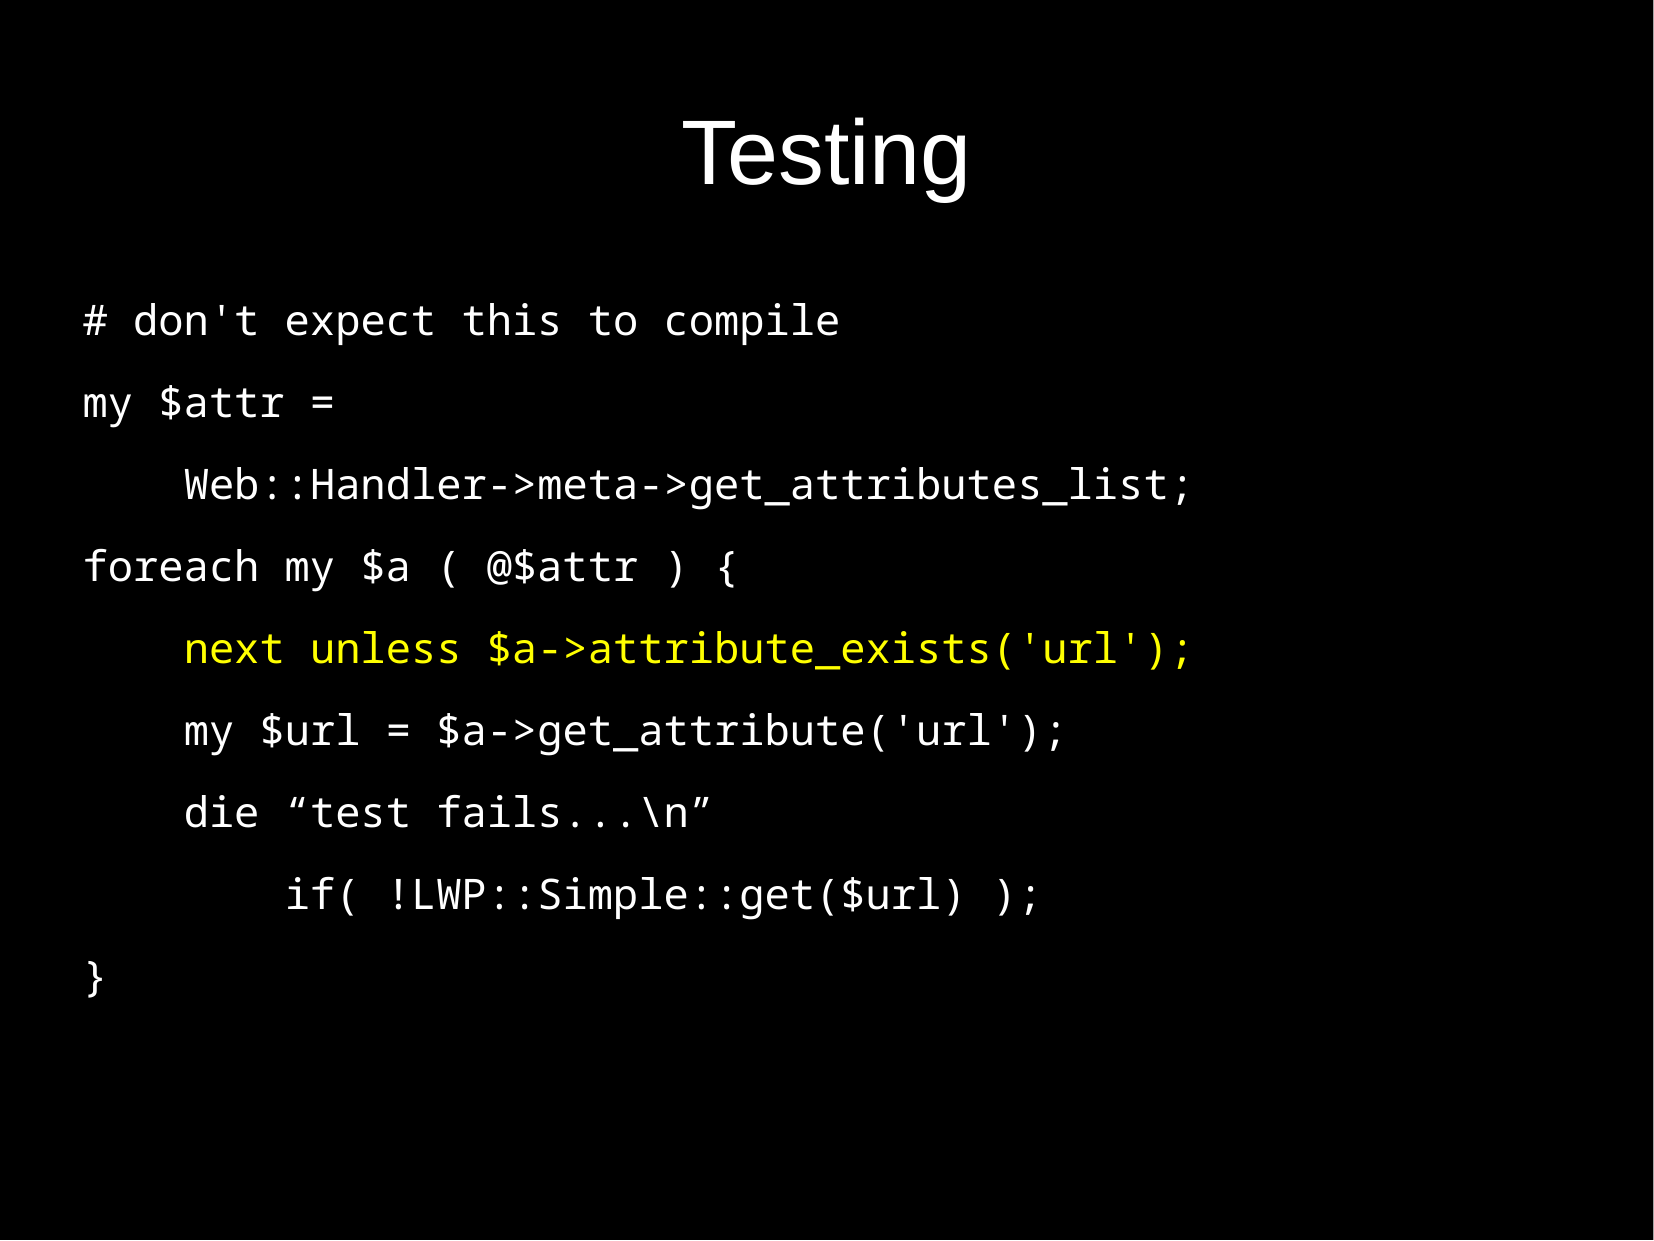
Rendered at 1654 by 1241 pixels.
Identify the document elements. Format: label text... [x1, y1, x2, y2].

title Testing [82, 49, 1571, 257]
list # don't expect this to compile my $attr = Web::Handler->meta->get_attributes_list; foreach my $a ( @$attr ) { next unless $a->attribute_exists('url'); my $url = $a->get_attribute('url'); die “test fails...\n” if( !LWP::Simple::get($url) ); } [82, 290, 1538, 1010]
